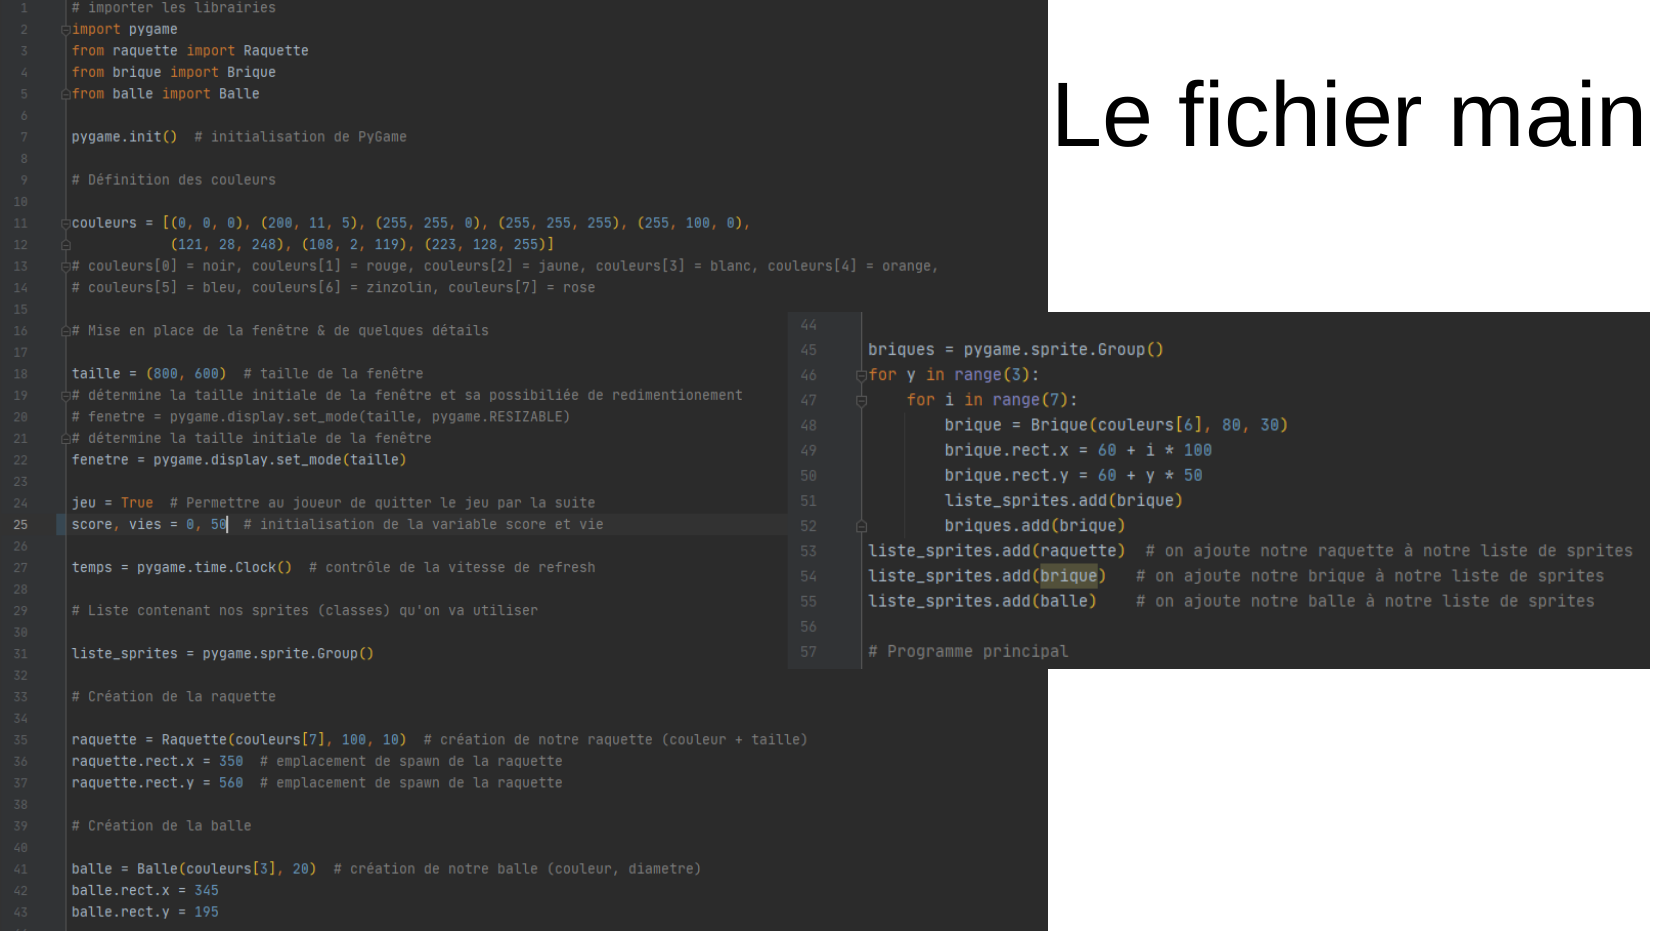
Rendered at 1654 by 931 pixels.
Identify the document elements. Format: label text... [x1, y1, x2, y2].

title Le fichier main [1012, 37, 1654, 193]
picture [0, 0, 1651, 931]
